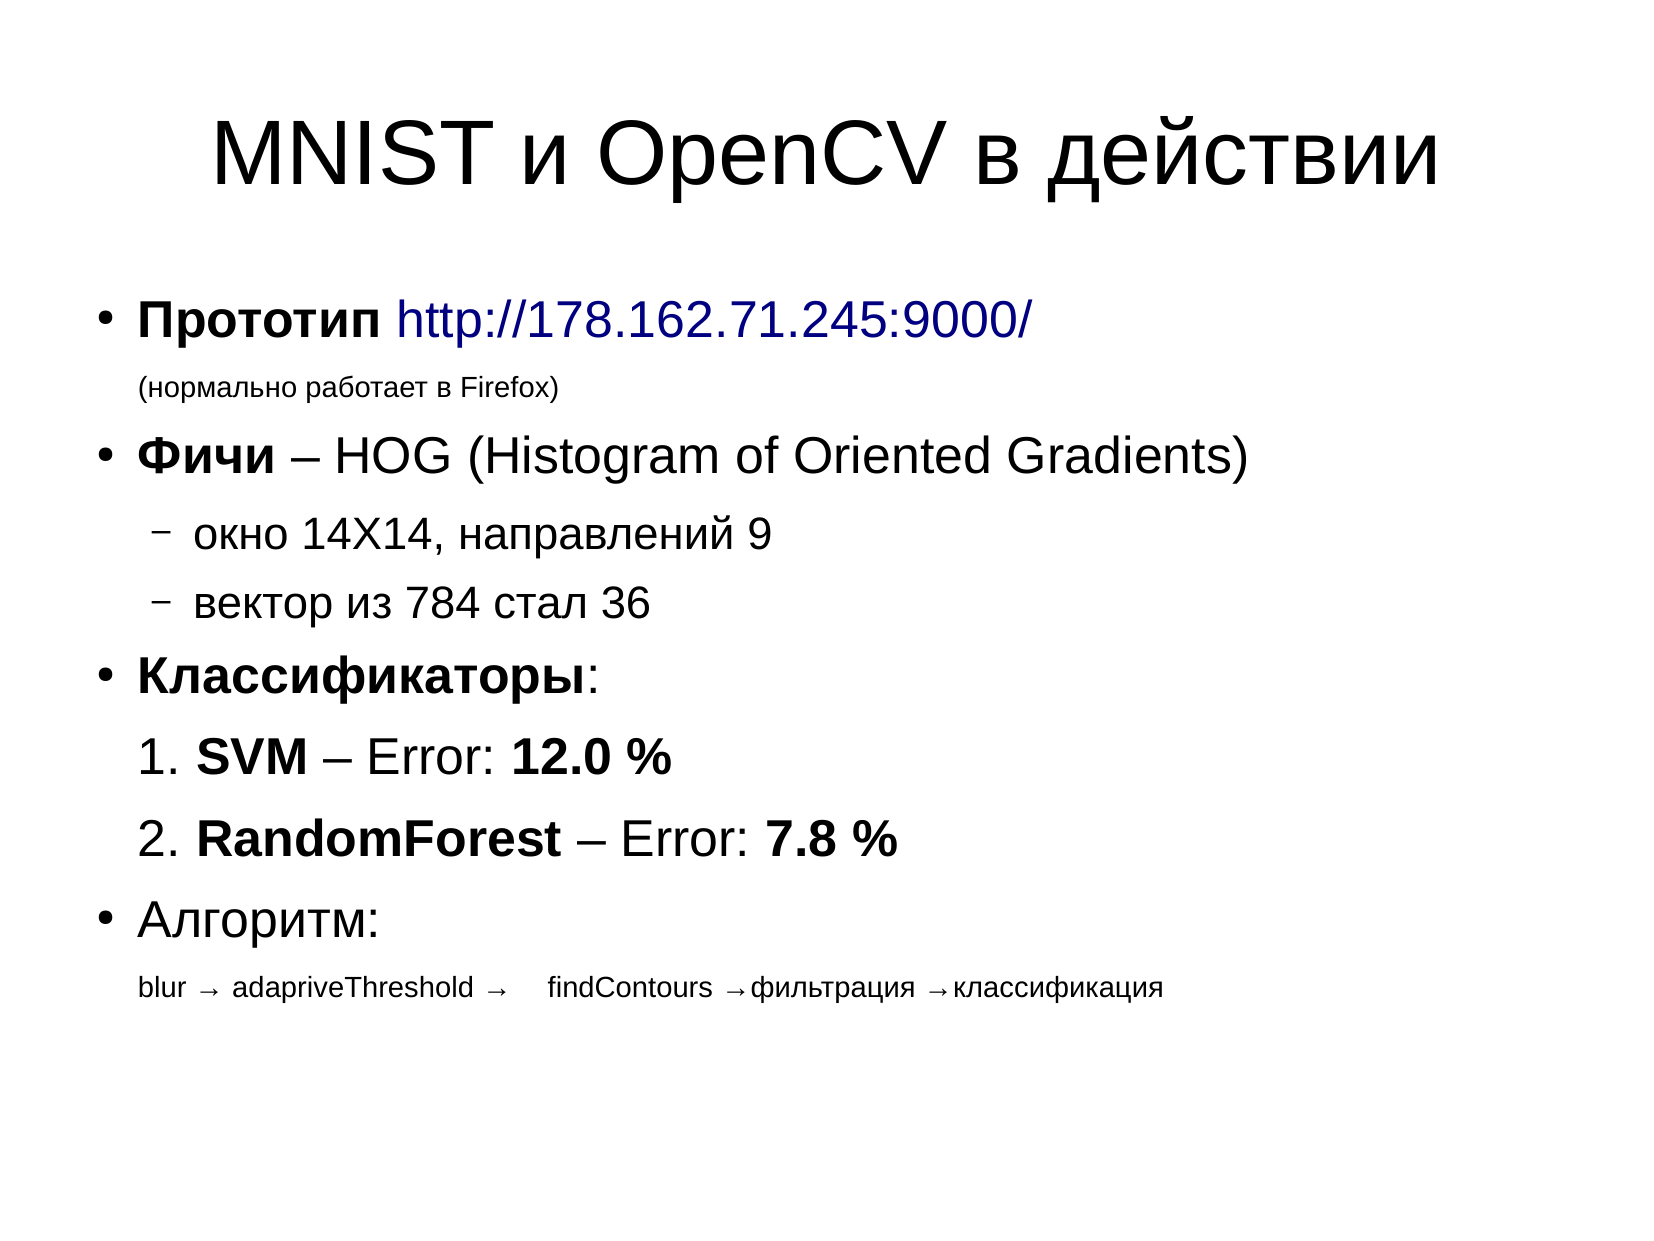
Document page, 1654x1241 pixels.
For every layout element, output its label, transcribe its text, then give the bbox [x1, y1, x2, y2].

title MNIST и OpenCV в действии [82, 49, 1571, 257]
list Прототип http://178.162.71.245:9000/ (нормально работает в Firefox) Фичи – HOG (Histogram of Oriented Gradients) окно 14X14, направлений 9 вектор из 784 стал 36 Классификаторы: 1. SVM – Error: 12.0 % 2. RandomForest – Error: 7.8 % Алгоритм: blur → adapriveThreshold → findContours →фильтрация →классификация [82, 290, 1571, 1010]
